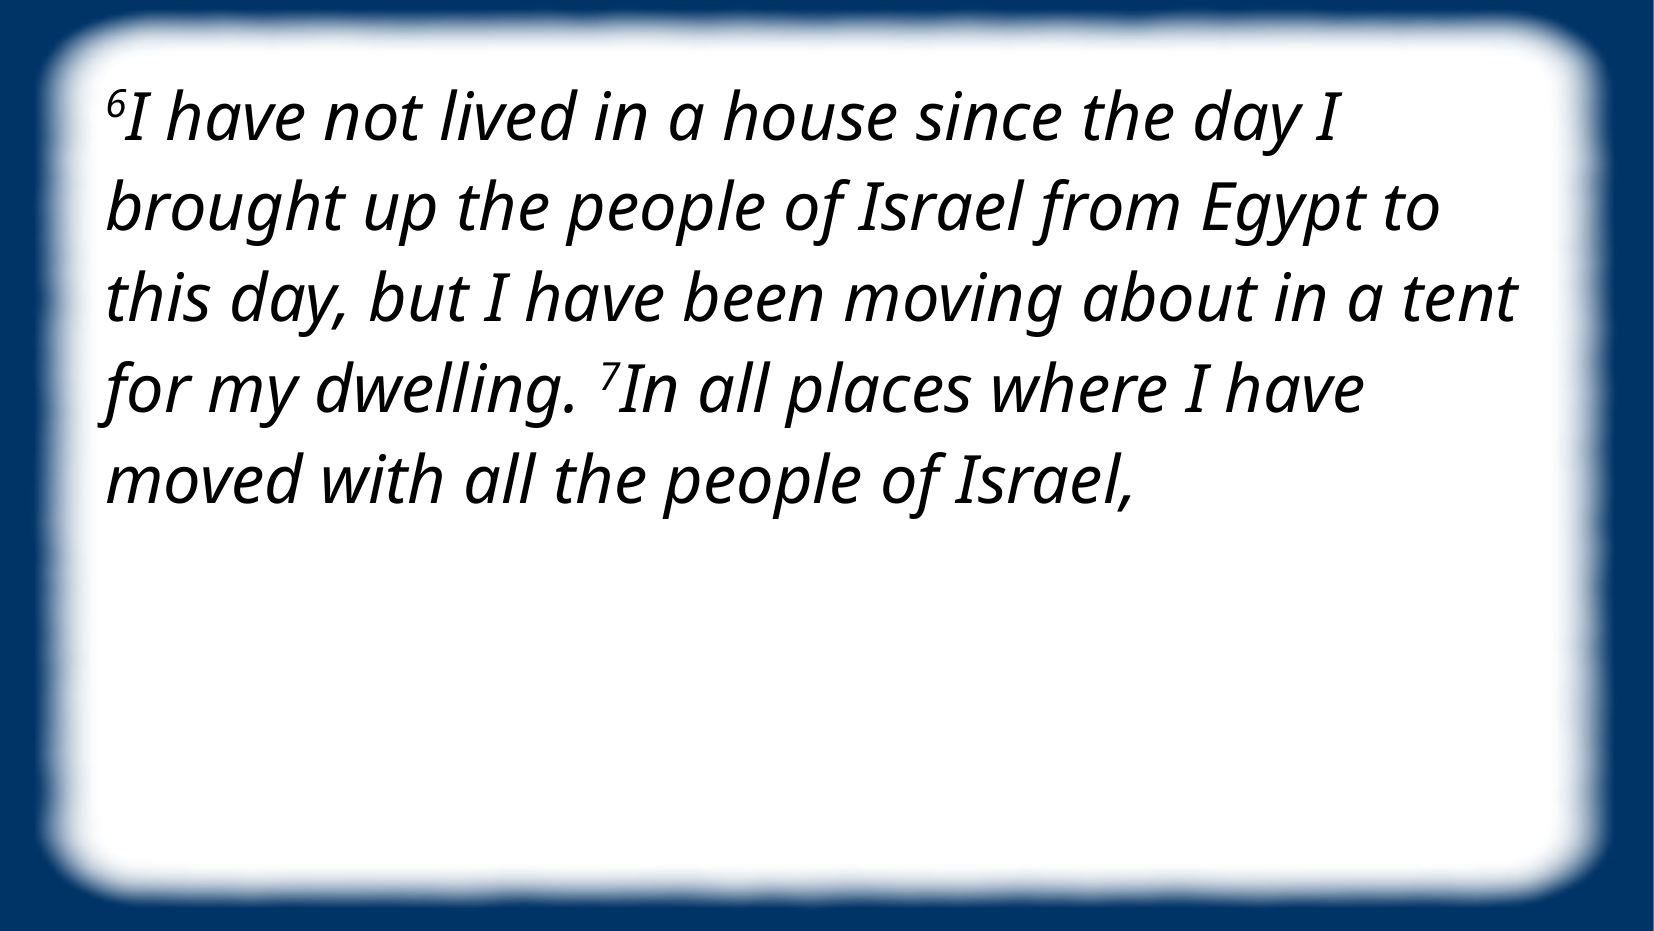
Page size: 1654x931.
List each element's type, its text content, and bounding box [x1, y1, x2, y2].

text_box 6I have not lived in a house since the day I brought up the people of Israel from Egypt to this day, but I have been moving about in a tent for my dwelling. 7In all places where I have moved with all the people of Israel, [90, 61, 1561, 541]
picture [0, 0, 1654, 931]
